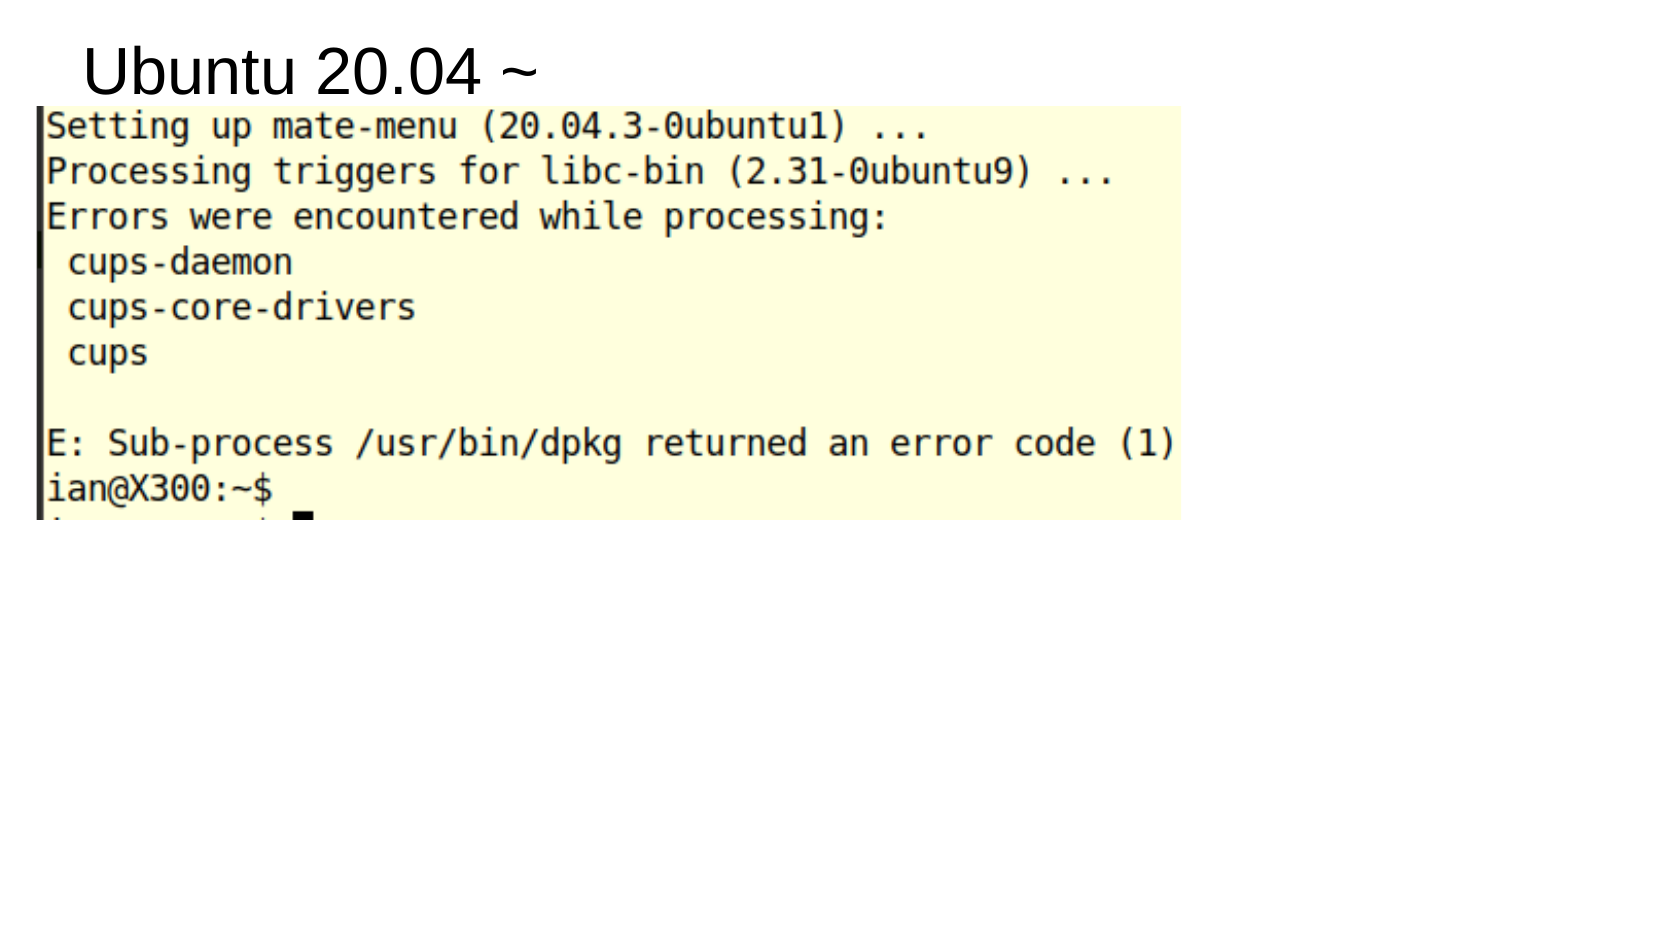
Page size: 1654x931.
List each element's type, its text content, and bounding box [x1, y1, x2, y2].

title Ubuntu 20.04 ~ [82, 34, 1571, 110]
picture [36, 106, 1182, 520]
